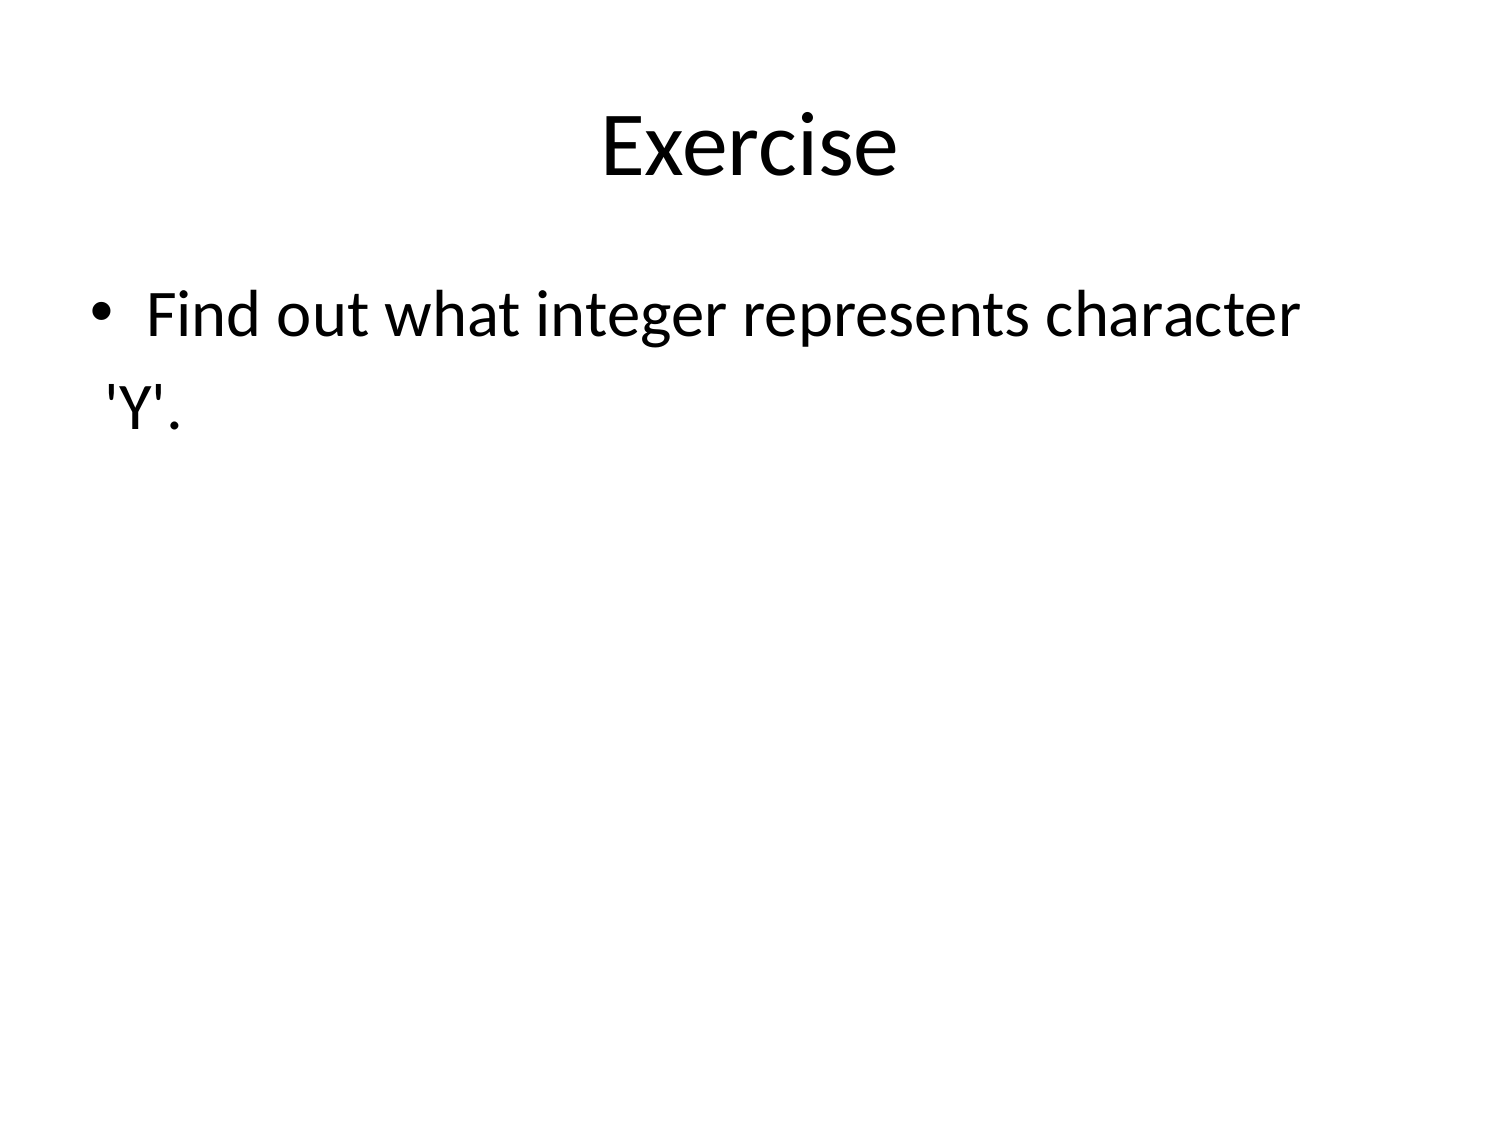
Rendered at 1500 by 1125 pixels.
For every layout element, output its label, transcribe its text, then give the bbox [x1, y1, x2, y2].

list Find out what integer represents character 'Y'. [75, 262, 1425, 1005]
title Exercise [75, 45, 1425, 233]
